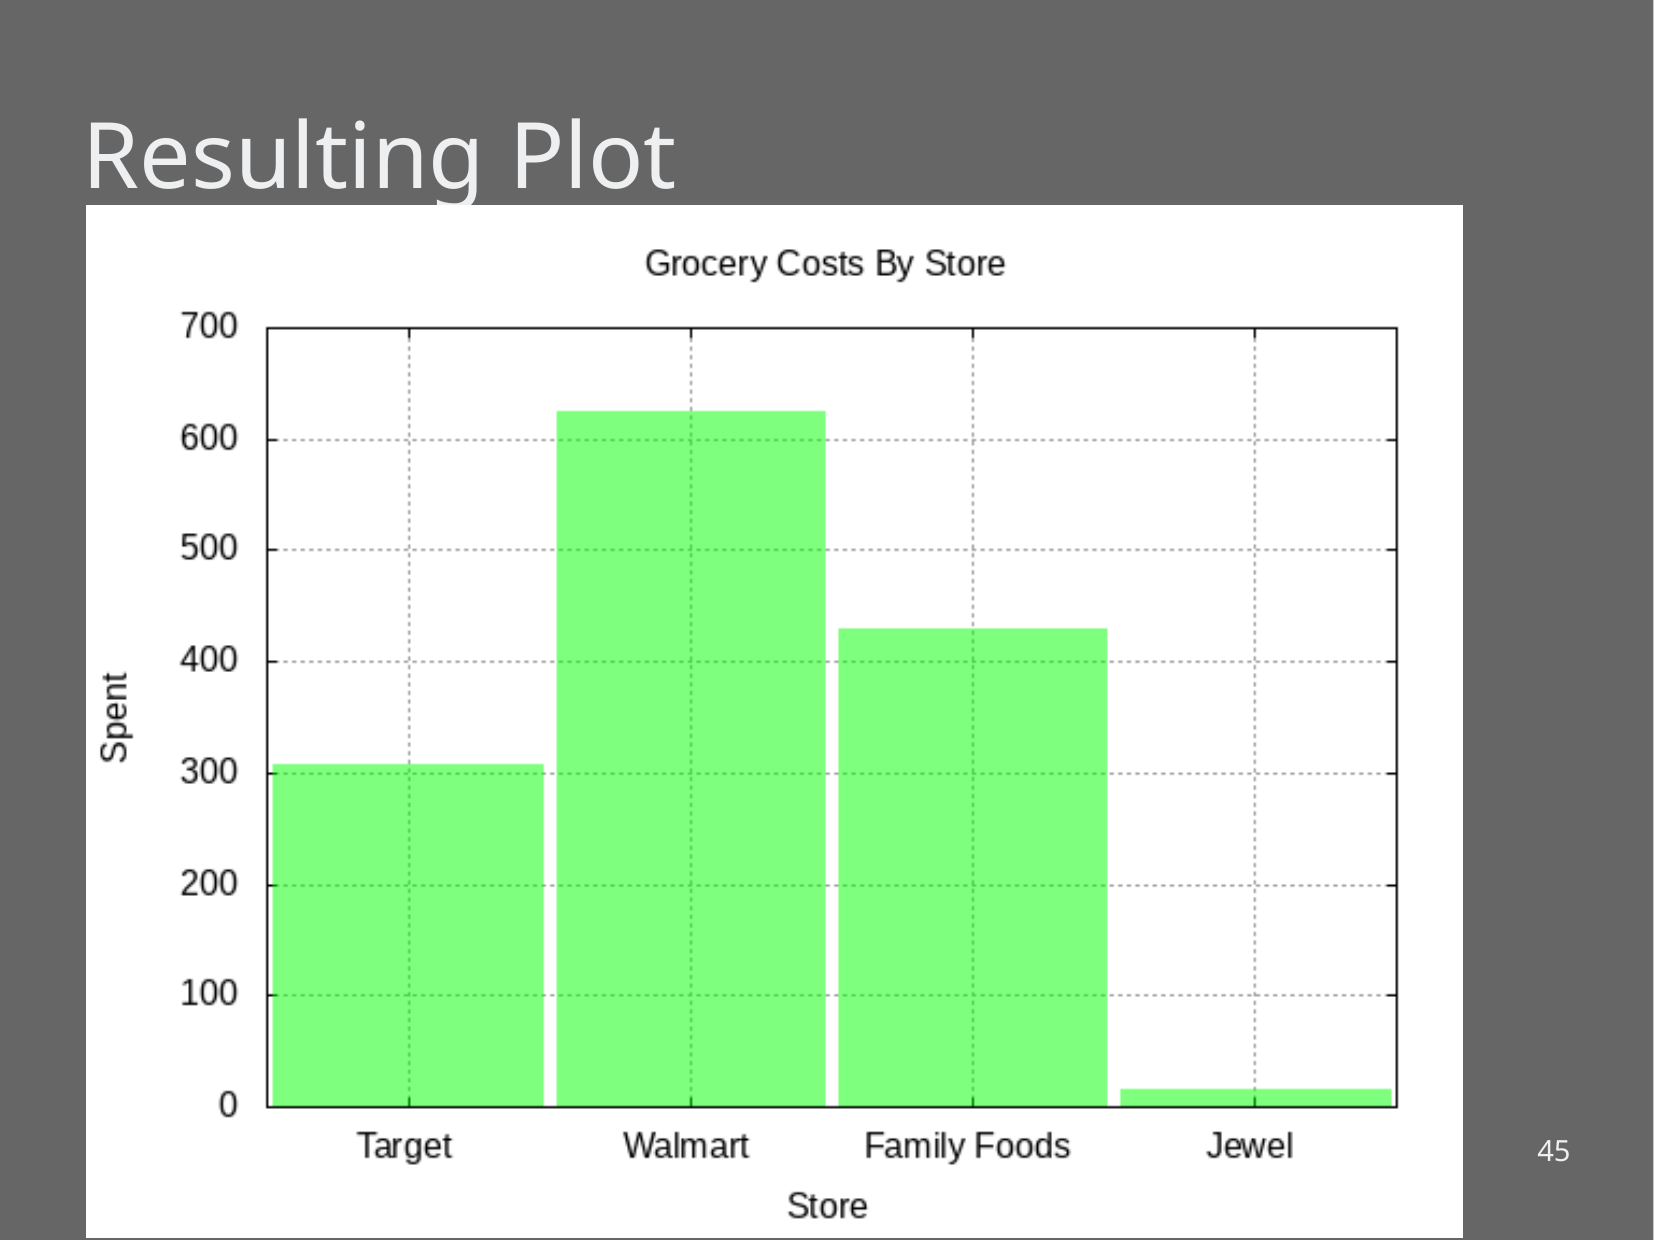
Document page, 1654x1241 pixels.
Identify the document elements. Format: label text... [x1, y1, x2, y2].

picture [86, 205, 1463, 1238]
title Resulting Plot [82, 49, 1571, 257]
